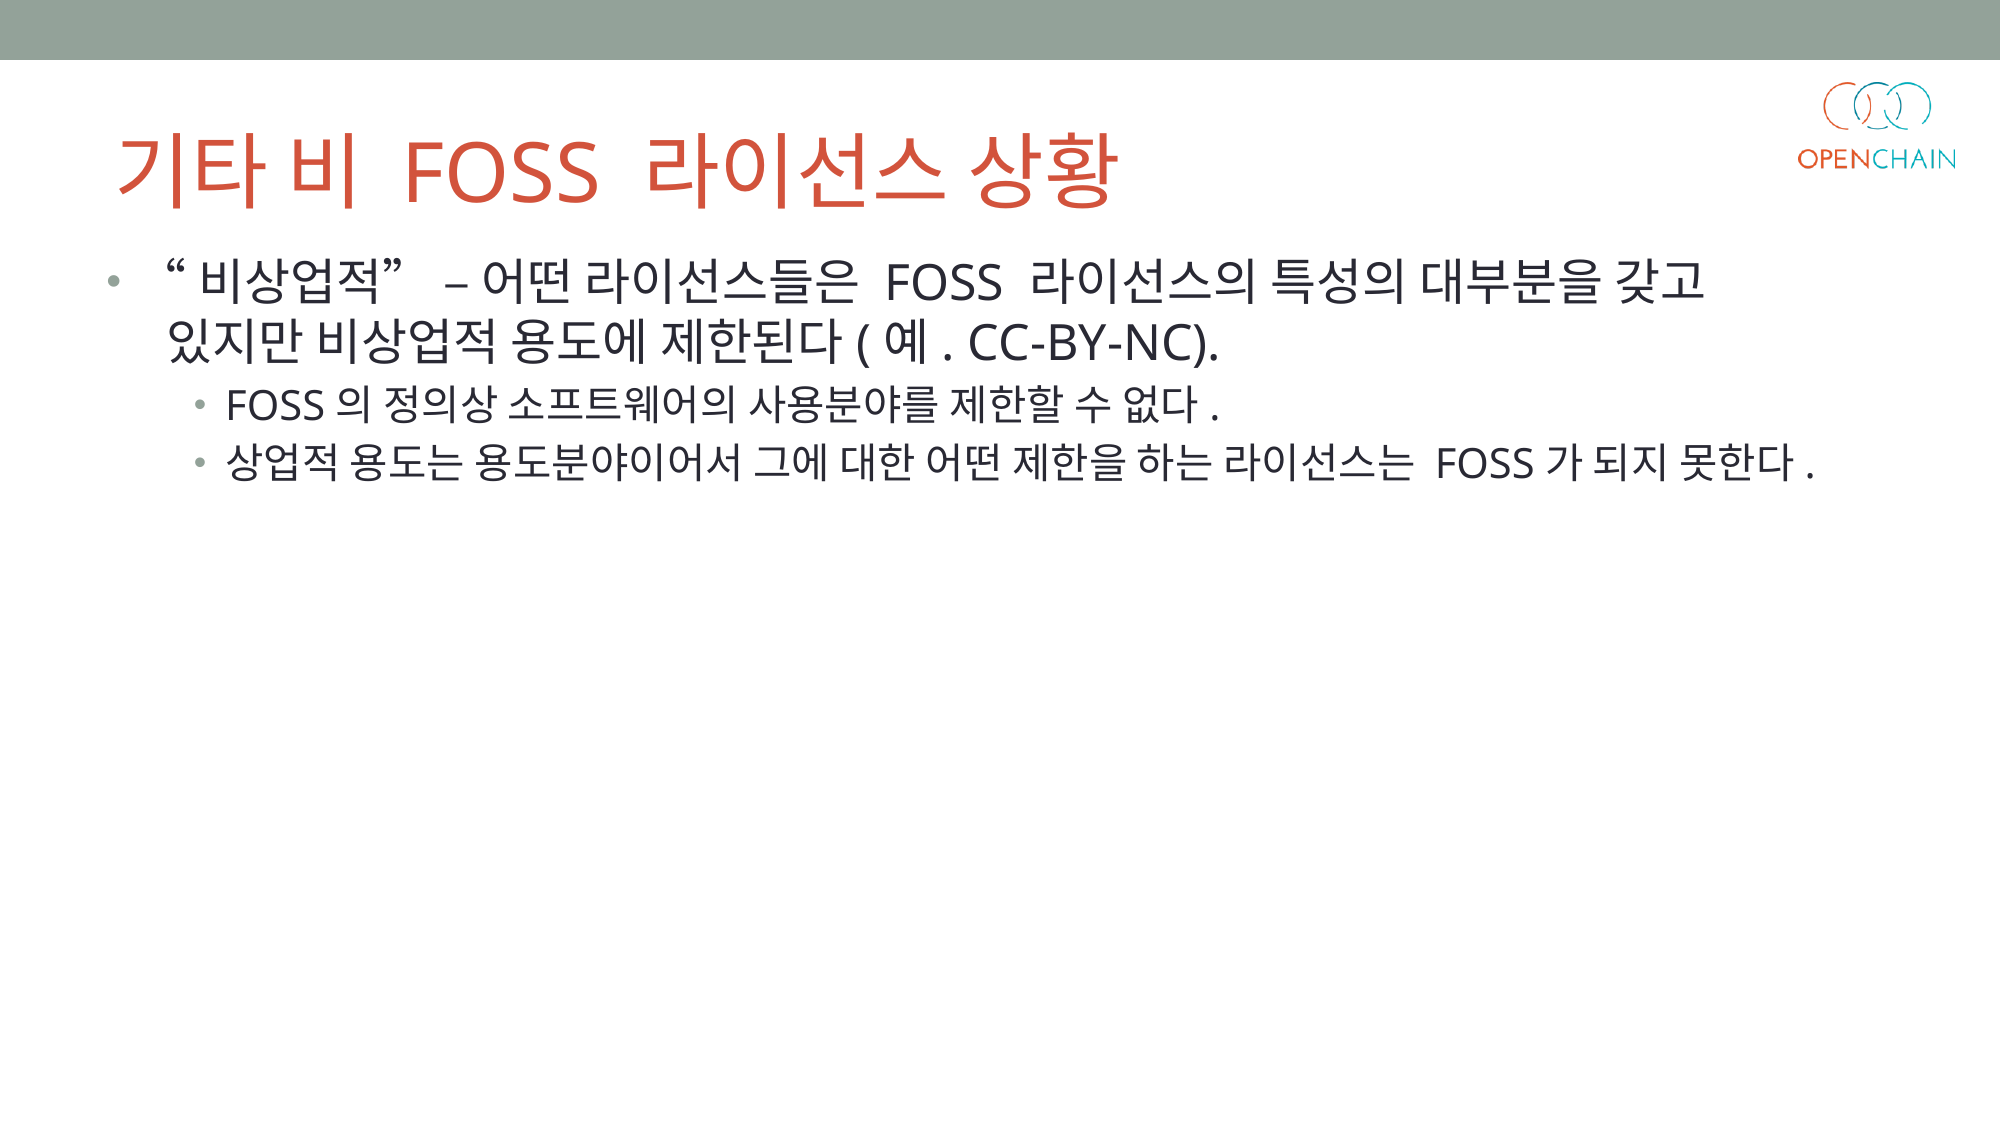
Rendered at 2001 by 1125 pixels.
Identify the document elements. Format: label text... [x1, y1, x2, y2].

list “비상업적” – 어떤 라이선스들은 FOSS 라이선스의 특성의 대부분을 갖고 있지만 비상업적 용도에 제한된다(예. CC-BY-NC). FOSS의 정의상 소프트웨어의 사용분야를 제한할 수 없다. 상업적 용도는 용도분야이어서 그에 대한 어떤 제한을 하는 라이선스는 FOSS가 되지 못한다. [91, 243, 1863, 1093]
title 기타 비 FOSS 라이선스 상황 [99, 87, 1900, 251]
